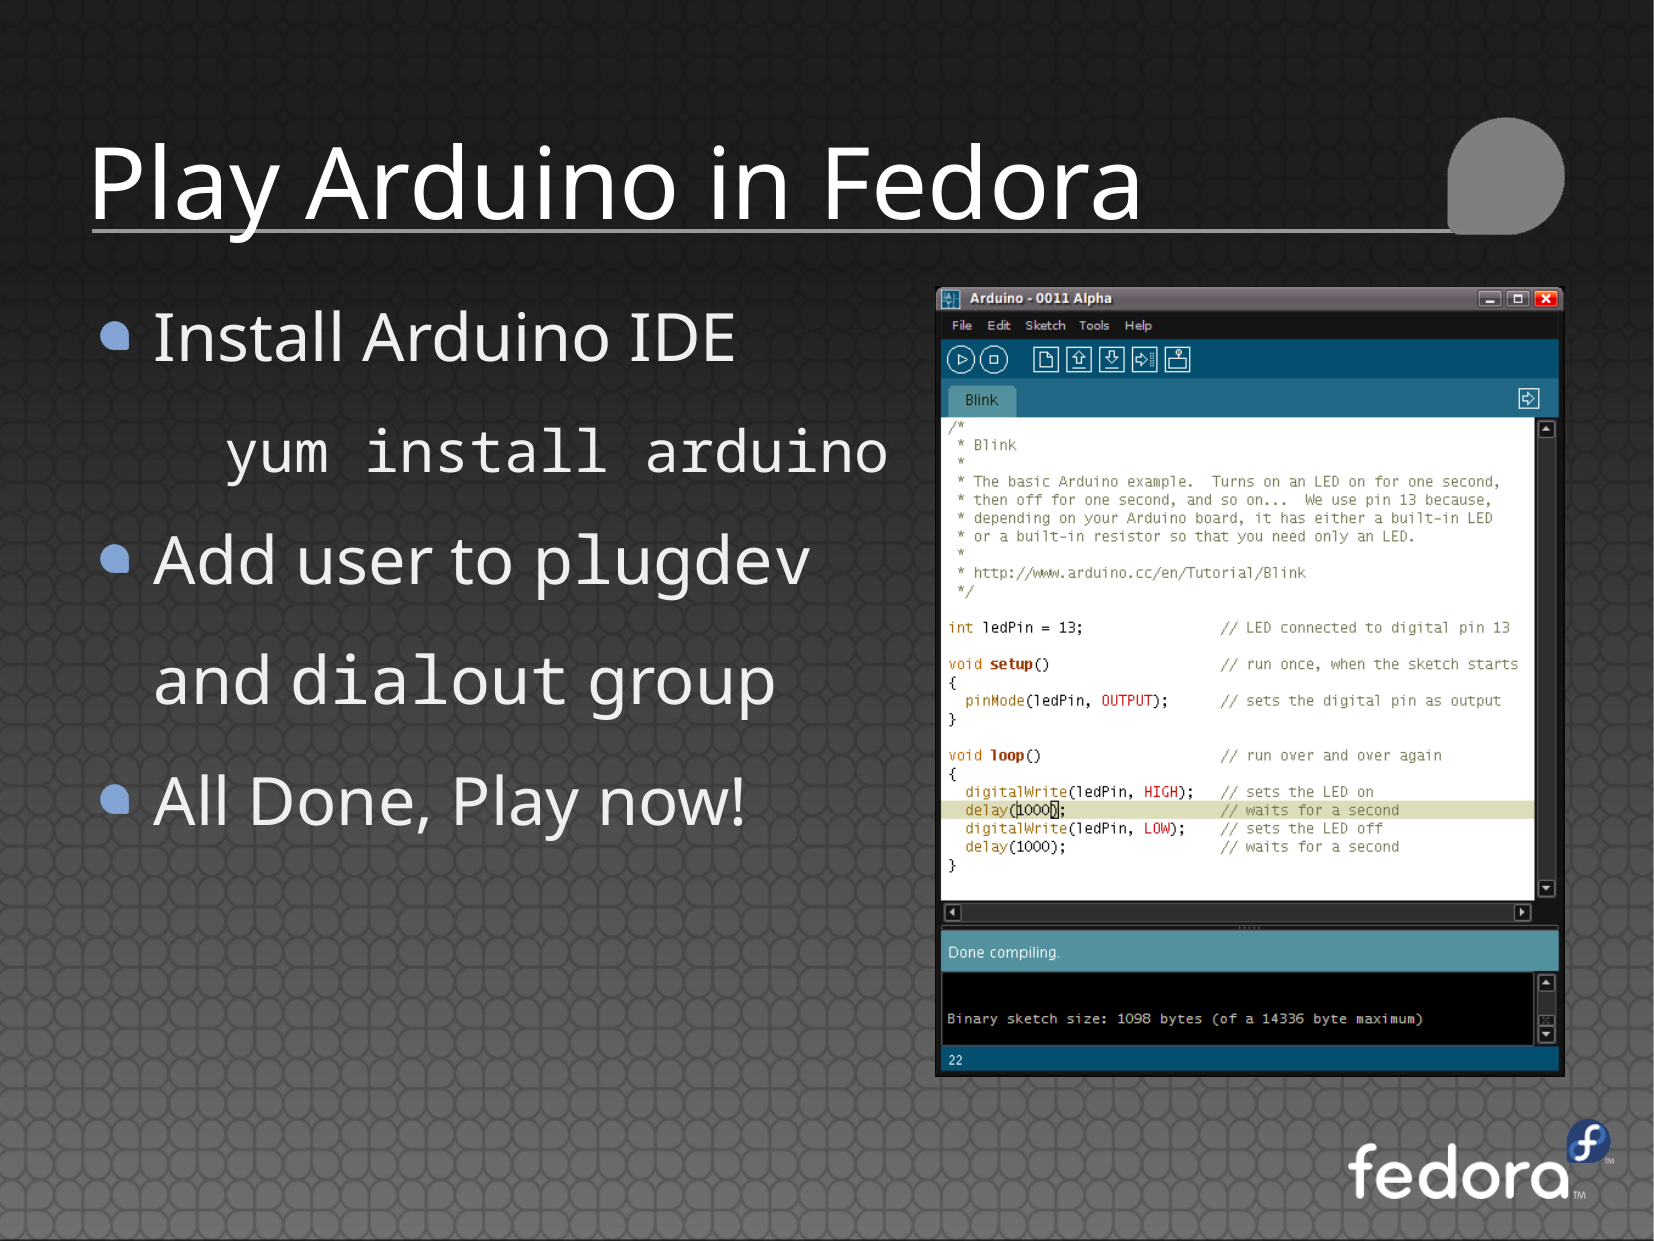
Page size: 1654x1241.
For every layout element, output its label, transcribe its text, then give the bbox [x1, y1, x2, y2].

list Install Arduino IDE yum install arduino Add user to plugdev and dialout group All Done, Play now! [82, 290, 1571, 1163]
picture [0, 0, 1654, 1241]
title Play Arduino in Fedora [86, 112, 1576, 249]
